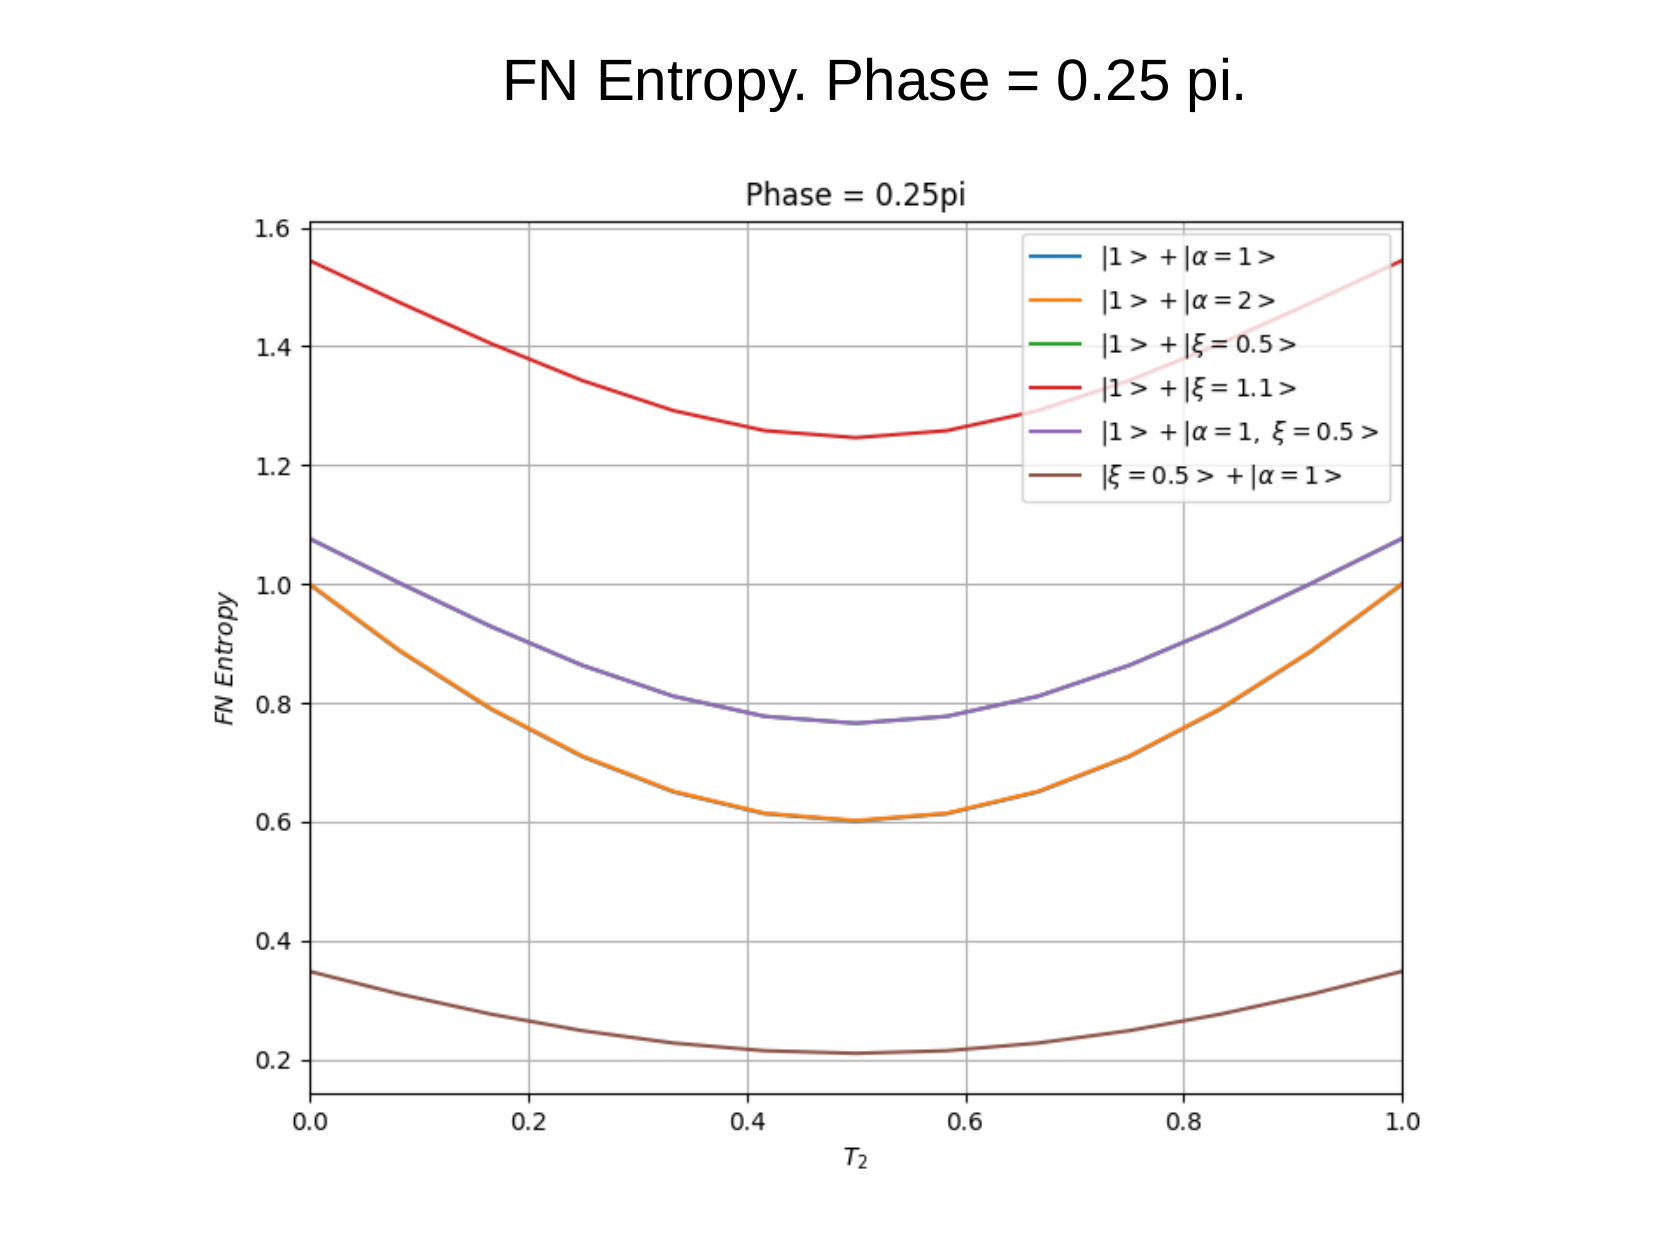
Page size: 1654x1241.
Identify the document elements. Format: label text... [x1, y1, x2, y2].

text_box FN Entropy. Phase = 0.25 pi. [487, 40, 1291, 124]
picture [200, 165, 1441, 1182]
